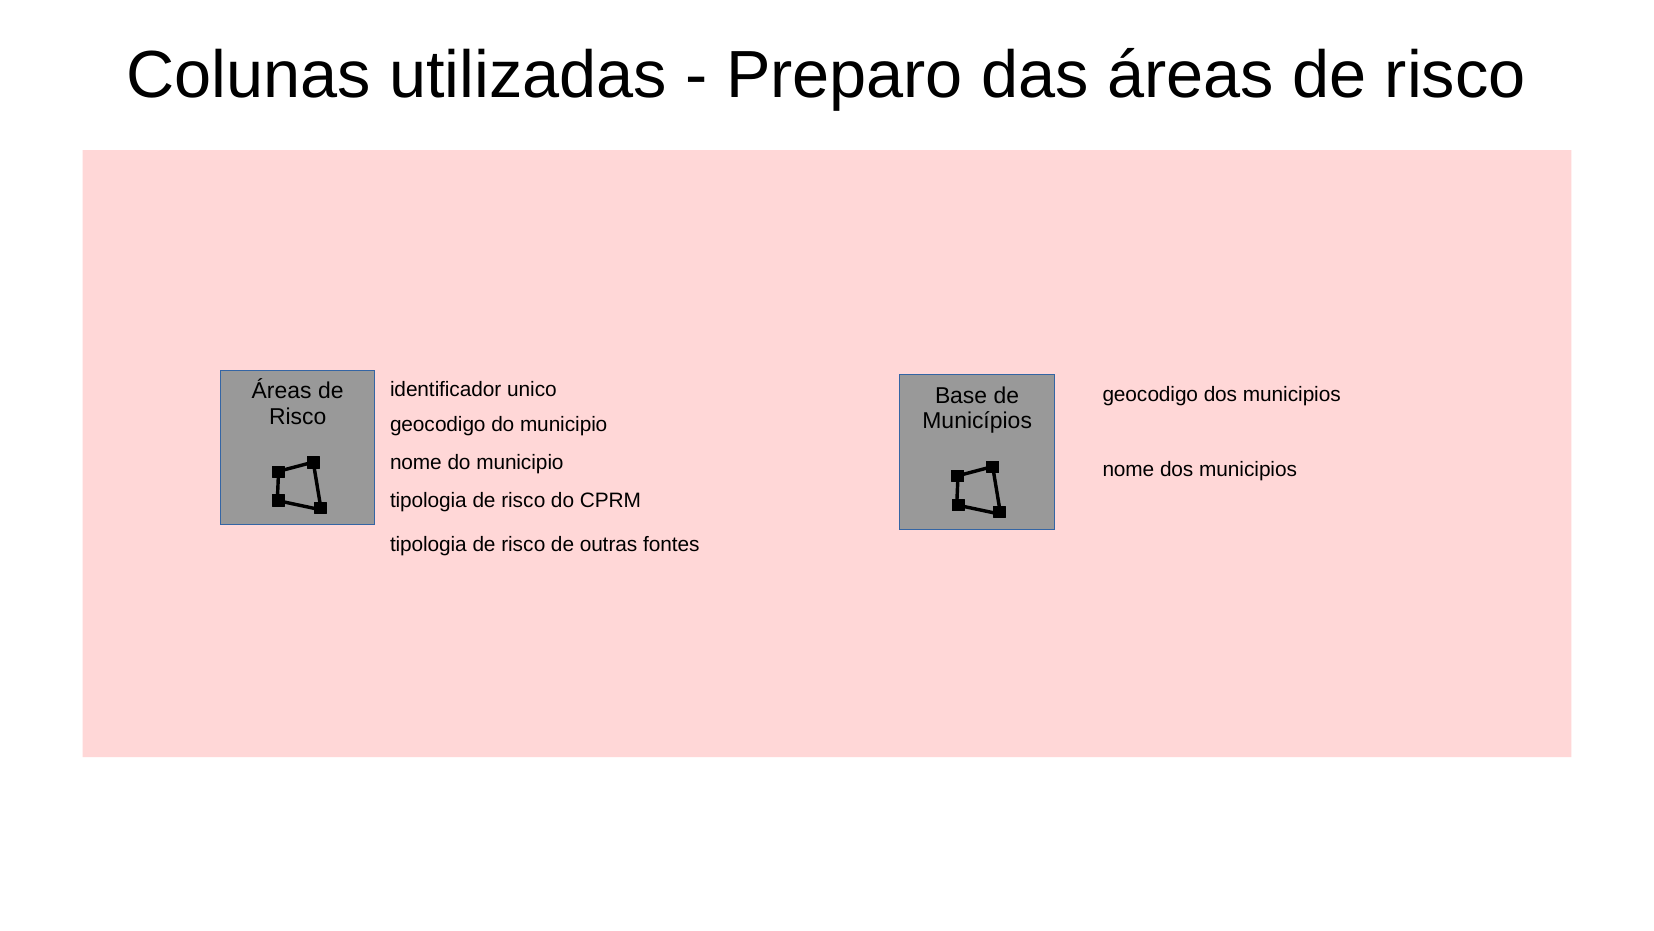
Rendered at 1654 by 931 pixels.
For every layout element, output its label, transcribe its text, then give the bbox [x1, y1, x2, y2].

text_box Áreas de Risco [220, 370, 375, 525]
list [82, 150, 1572, 758]
picture [946, 459, 1009, 522]
text_box tipologia de risco de outras fontes [375, 525, 715, 564]
text_box nome dos municipios [1087, 450, 1313, 489]
text_box geocodigo dos municipios [1087, 375, 1356, 414]
text_box tipologia de risco do CPRM [375, 481, 656, 520]
text_box Base de Municípios [899, 374, 1055, 530]
picture [266, 455, 329, 517]
text_box identificador unico [375, 370, 572, 405]
title Colunas utilizadas - Preparo das áreas de risco [82, 37, 1571, 113]
text_box geocodigo do municipio [375, 405, 623, 444]
text_box nome do municipio [375, 443, 579, 481]
